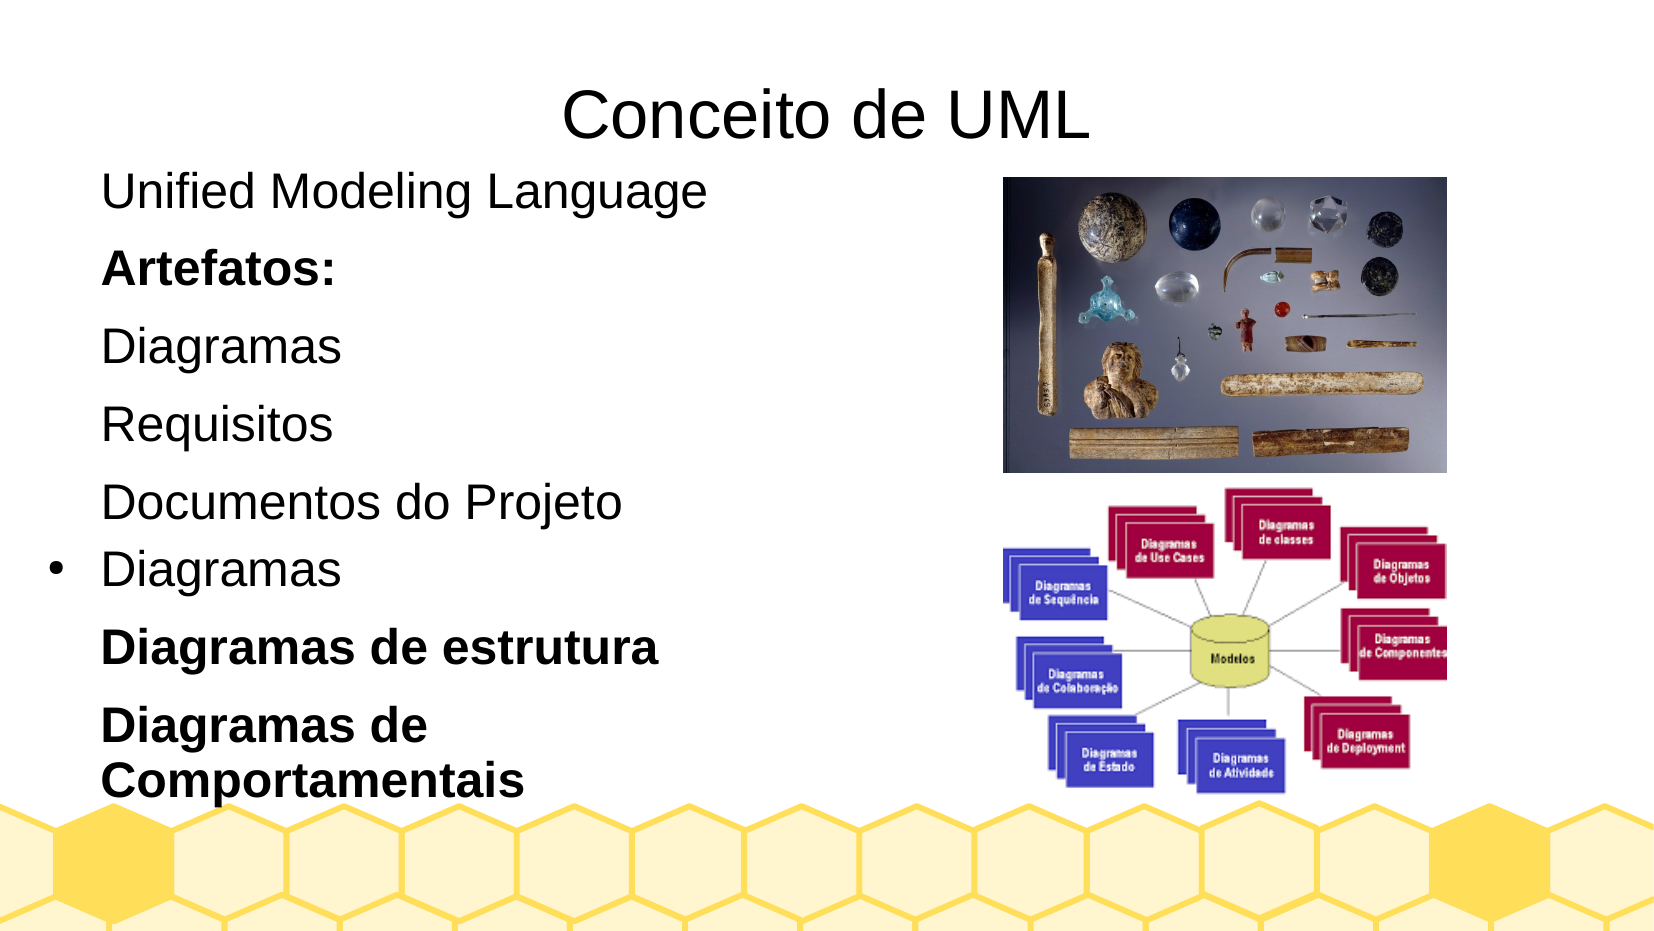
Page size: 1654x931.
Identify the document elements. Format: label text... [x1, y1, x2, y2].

picture [1003, 486, 1447, 798]
title Conceito de UML [82, 37, 1571, 193]
picture [1003, 177, 1447, 473]
list Unified Modeling Language Artefatos: Diagramas Requisitos Documentos do Projeto [100, 162, 827, 703]
list Diagramas Diagramas de estrutura Diagramas de Comportamentais [29, 541, 756, 931]
